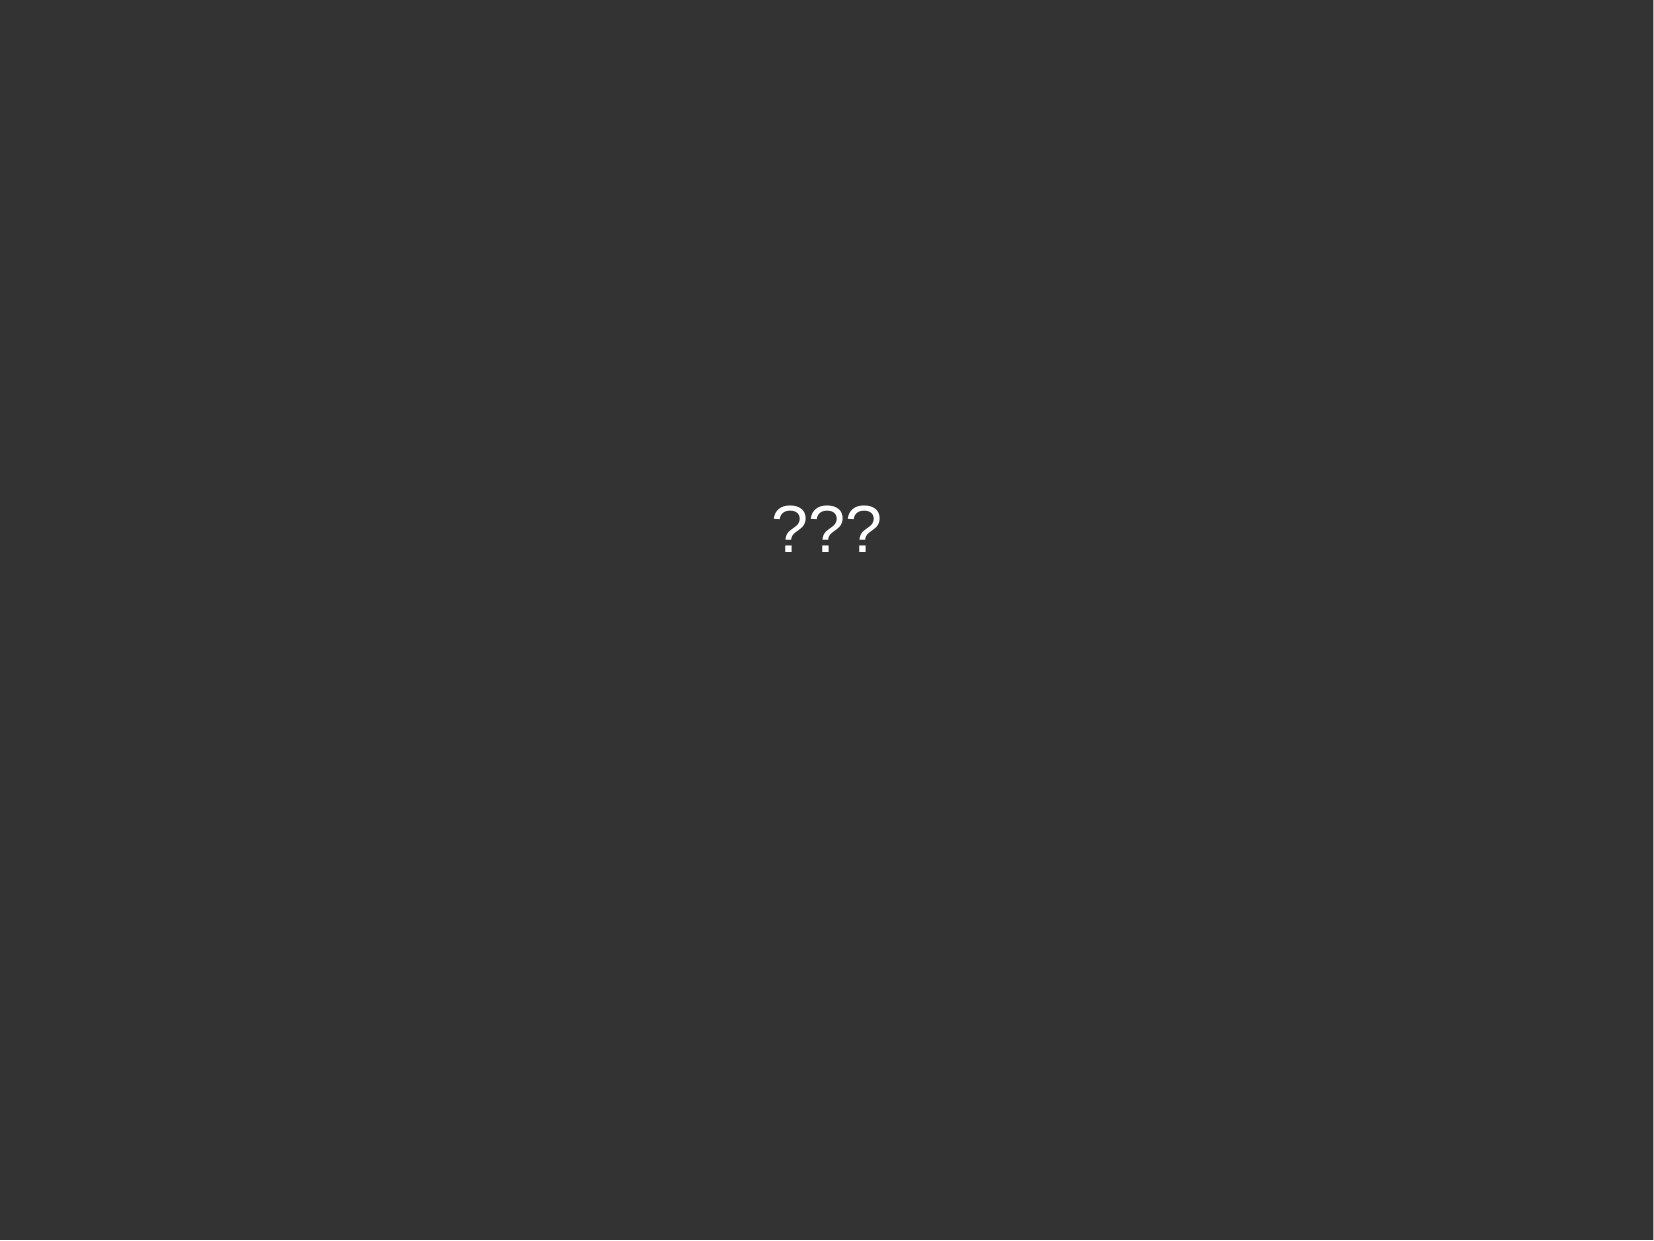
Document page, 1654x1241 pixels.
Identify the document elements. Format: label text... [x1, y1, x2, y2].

subtitle ??? [82, 49, 1571, 1010]
